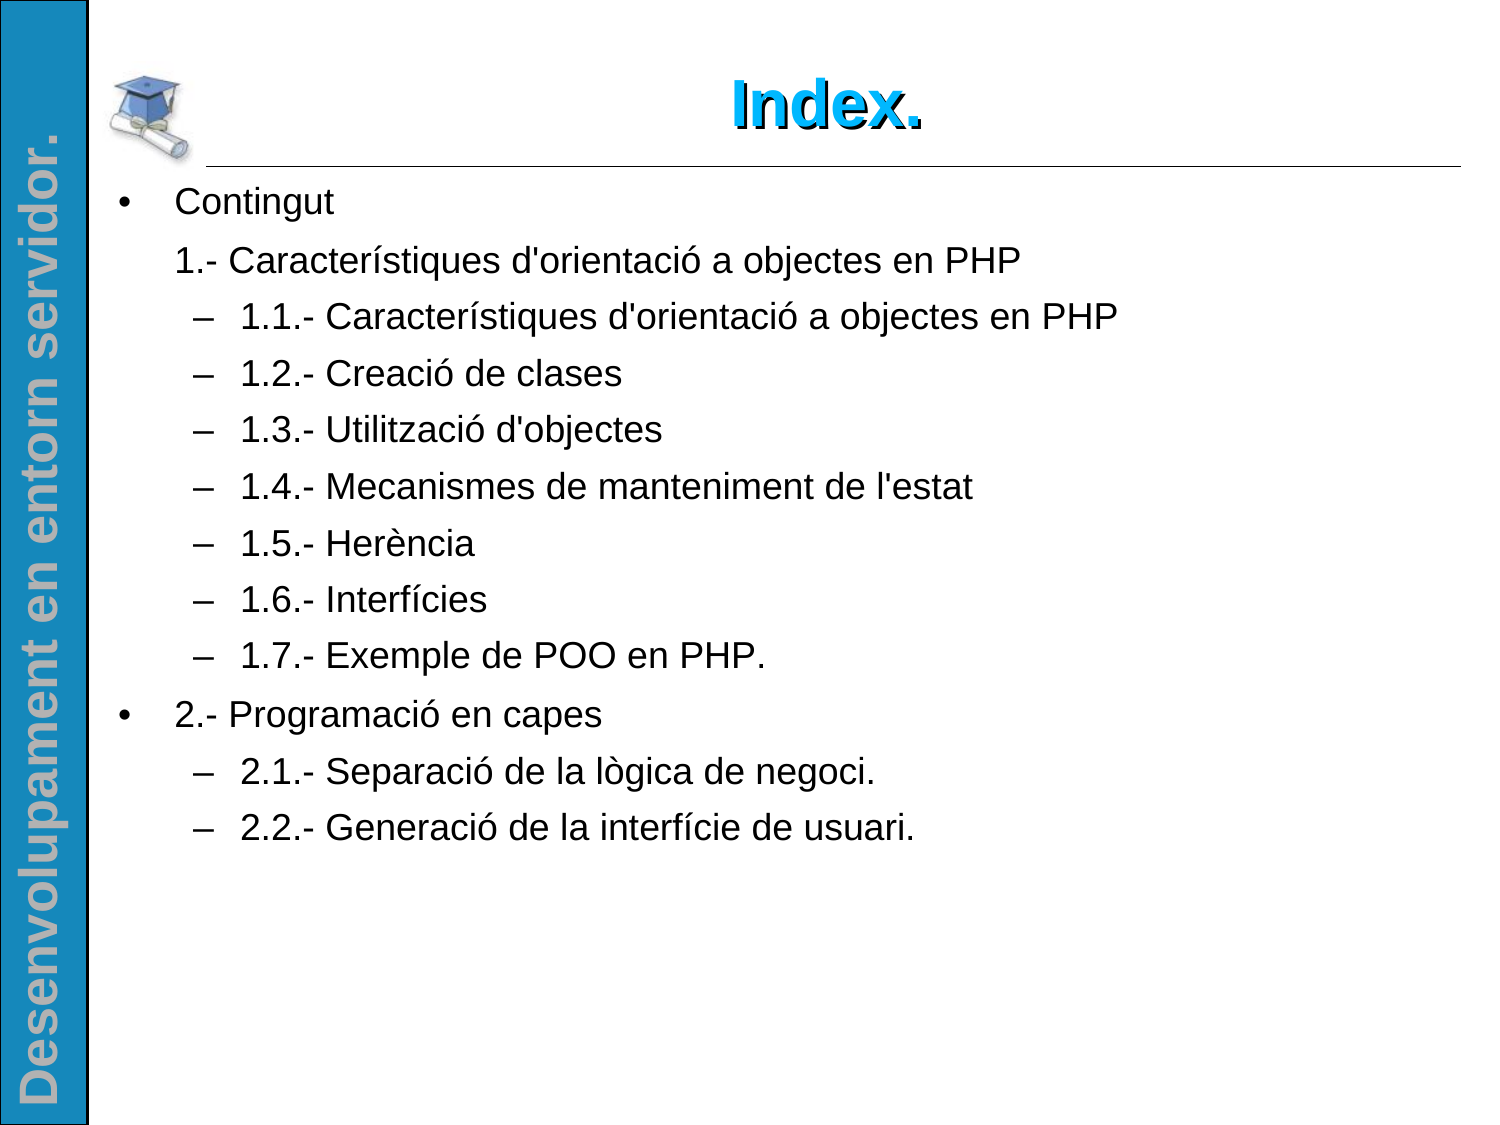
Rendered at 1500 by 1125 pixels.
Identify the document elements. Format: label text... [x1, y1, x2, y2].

picture [93, 61, 206, 174]
title Index. [206, 59, 1447, 148]
list Contingut 1.- Característiques d'orientació a objectes en PHP 1.1.- Característiques d'orientació a objectes en PHP 1.2.- Creació de clases 1.3.- Utilització d'objectes 1.4.- Mecanismes de manteniment de l'estat 1.5.- Herència 1.6.- Interfícies 1.7.- Exemple de POO en PHP. 2.- Programació en capes 2.1.- Separació de la lògica de negoci. 2.2.- Generació de la interfície de usuari. [118, 180, 1477, 924]
